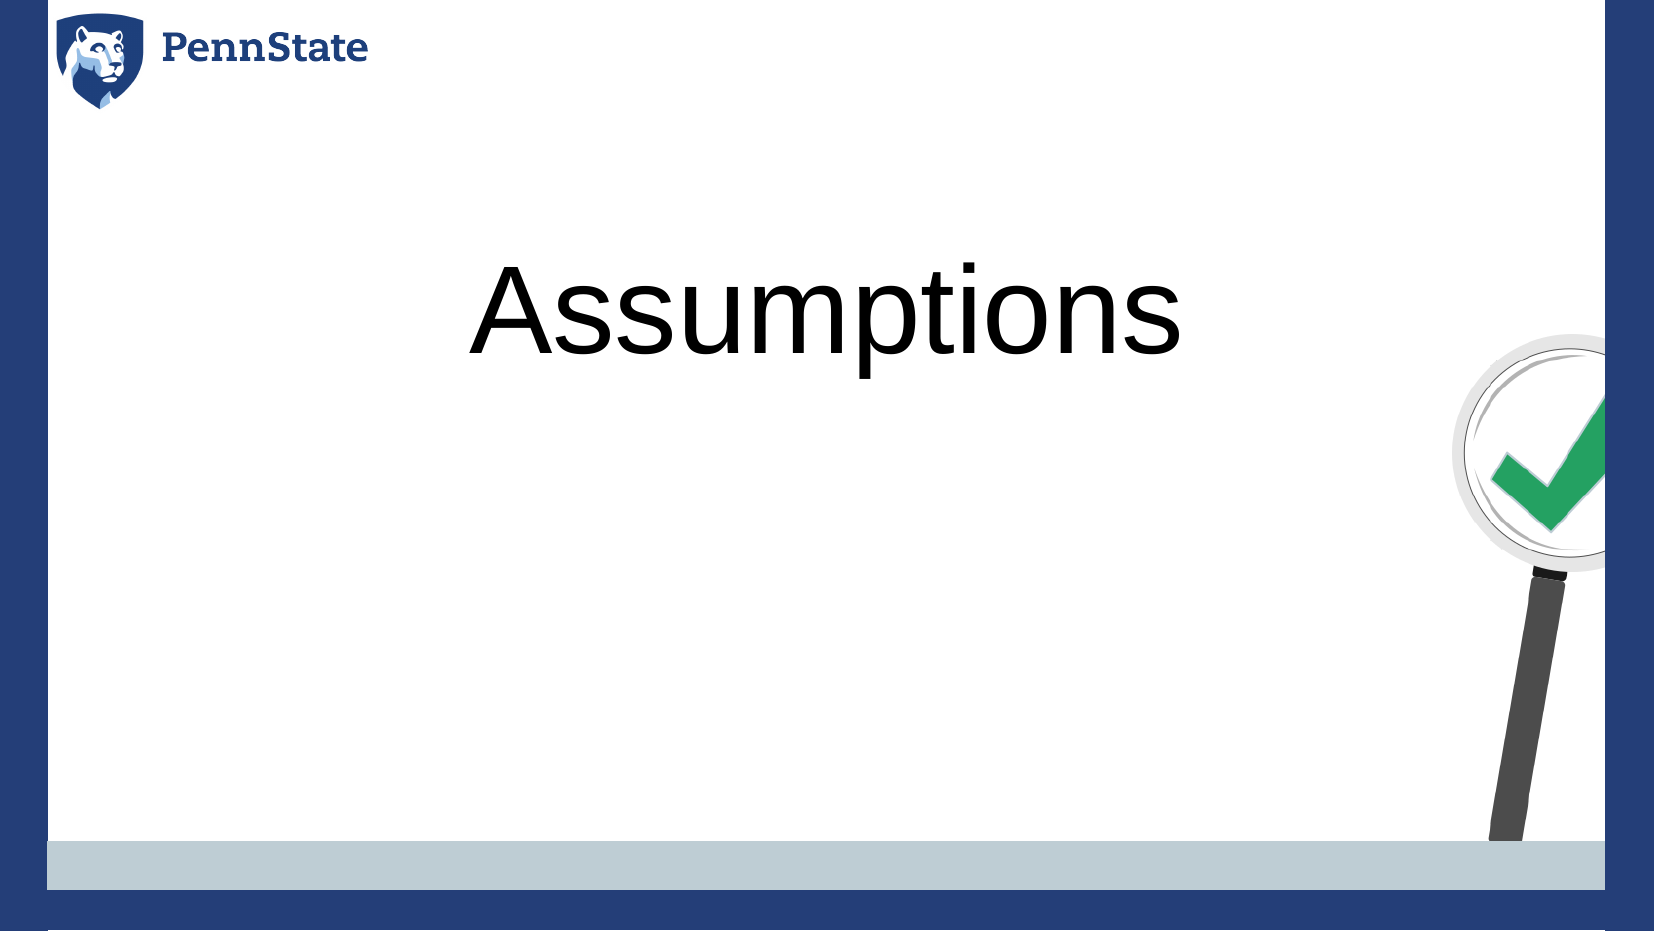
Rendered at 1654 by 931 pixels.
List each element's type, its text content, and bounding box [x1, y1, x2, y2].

picture [48, 0, 411, 152]
list Assumptions [261, 240, 1393, 436]
picture [1452, 334, 1605, 841]
